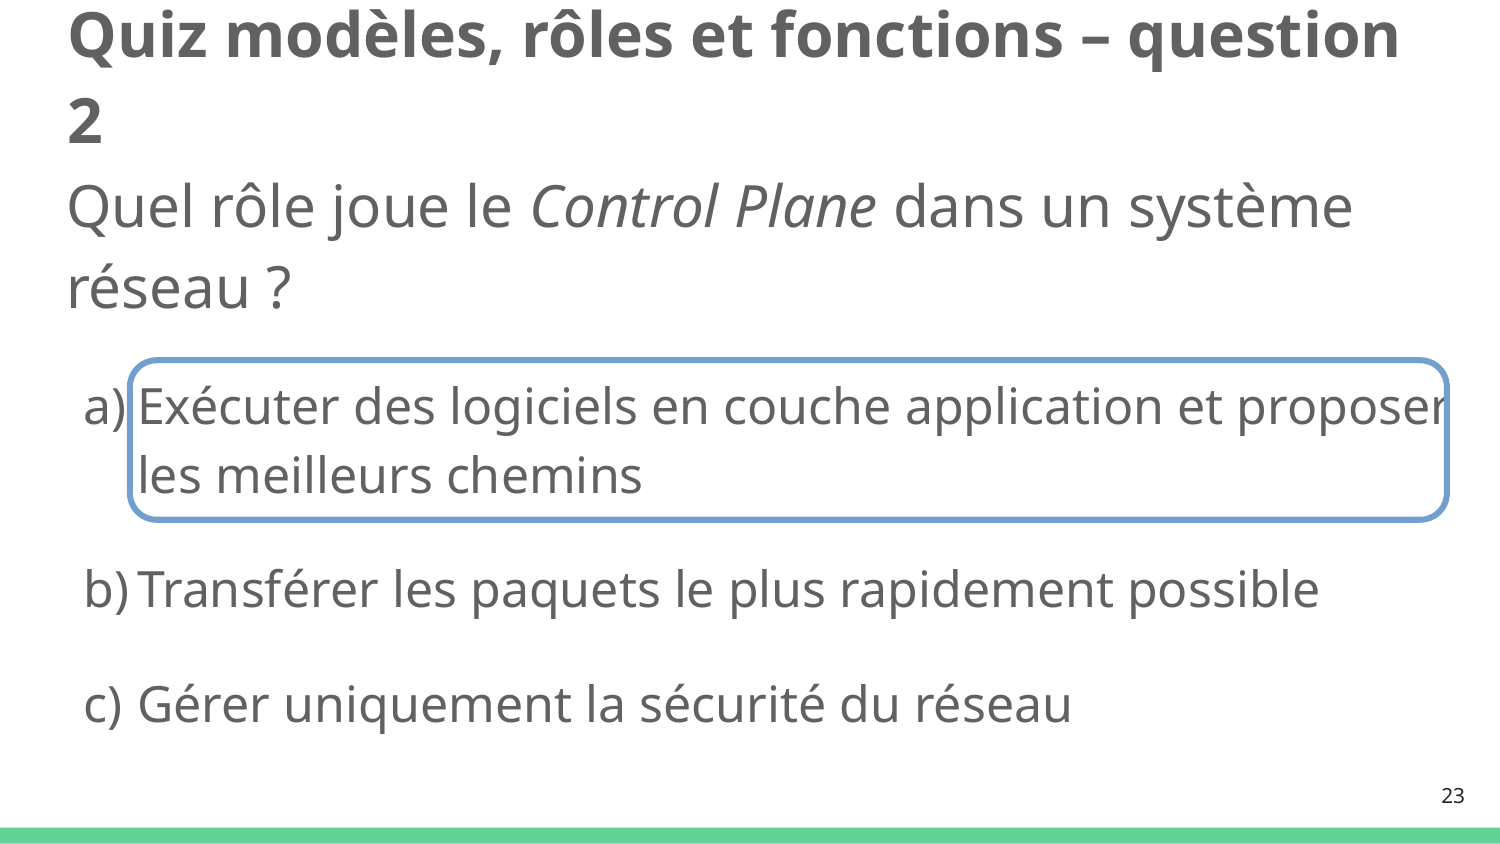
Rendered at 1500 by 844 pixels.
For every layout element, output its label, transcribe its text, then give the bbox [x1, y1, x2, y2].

list Quel rôle joue le Control Plane dans un système réseau ? Exécuter des logiciels en couche application et proposer les meilleurs chemins Transférer les paquets le plus rapidement possible Gérer uniquement la sécurité du réseau [51, 144, 1477, 748]
title Quiz modèles, rôles et fonctions – question 2 [51, 23, 1449, 117]
slide_number <numéro> [1389, 764, 1480, 830]
